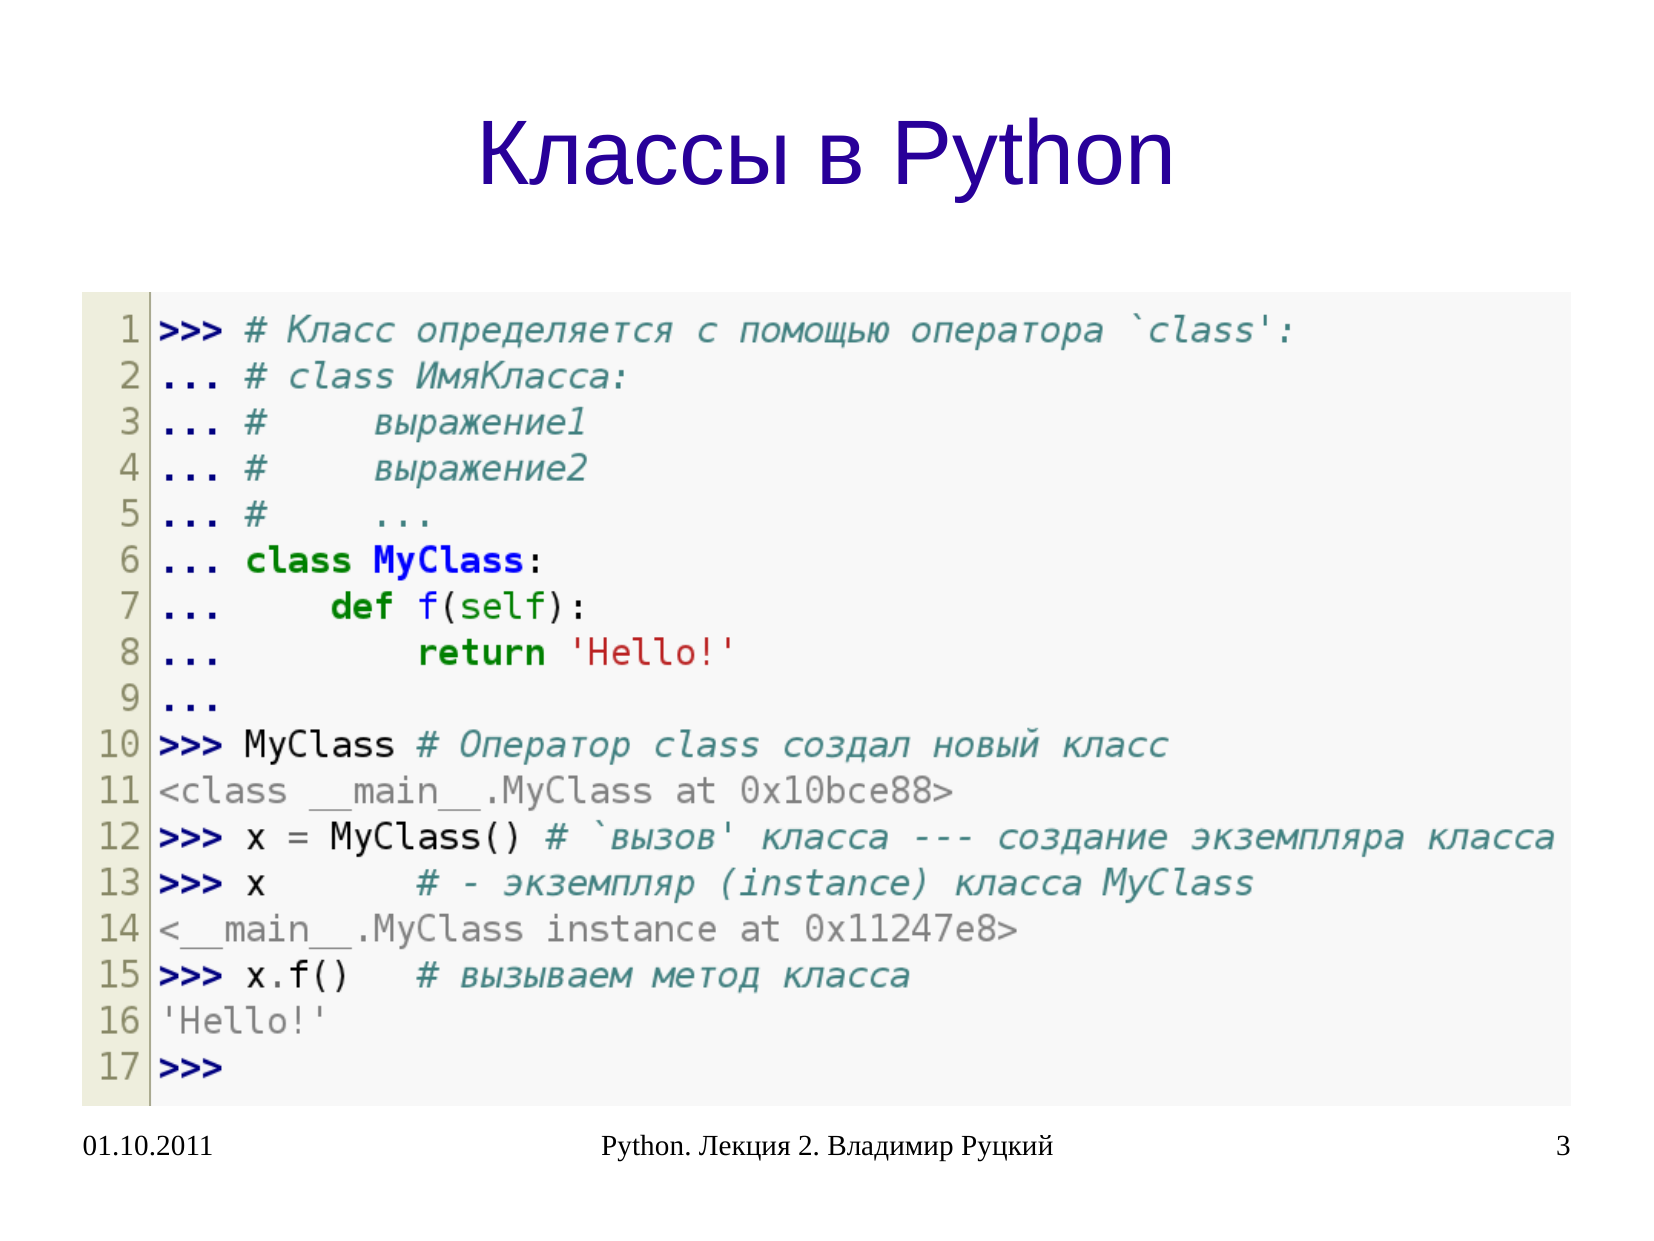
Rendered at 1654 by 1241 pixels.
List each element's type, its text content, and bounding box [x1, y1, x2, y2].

title Классы в Python [82, 49, 1571, 257]
picture [82, 292, 1571, 1106]
